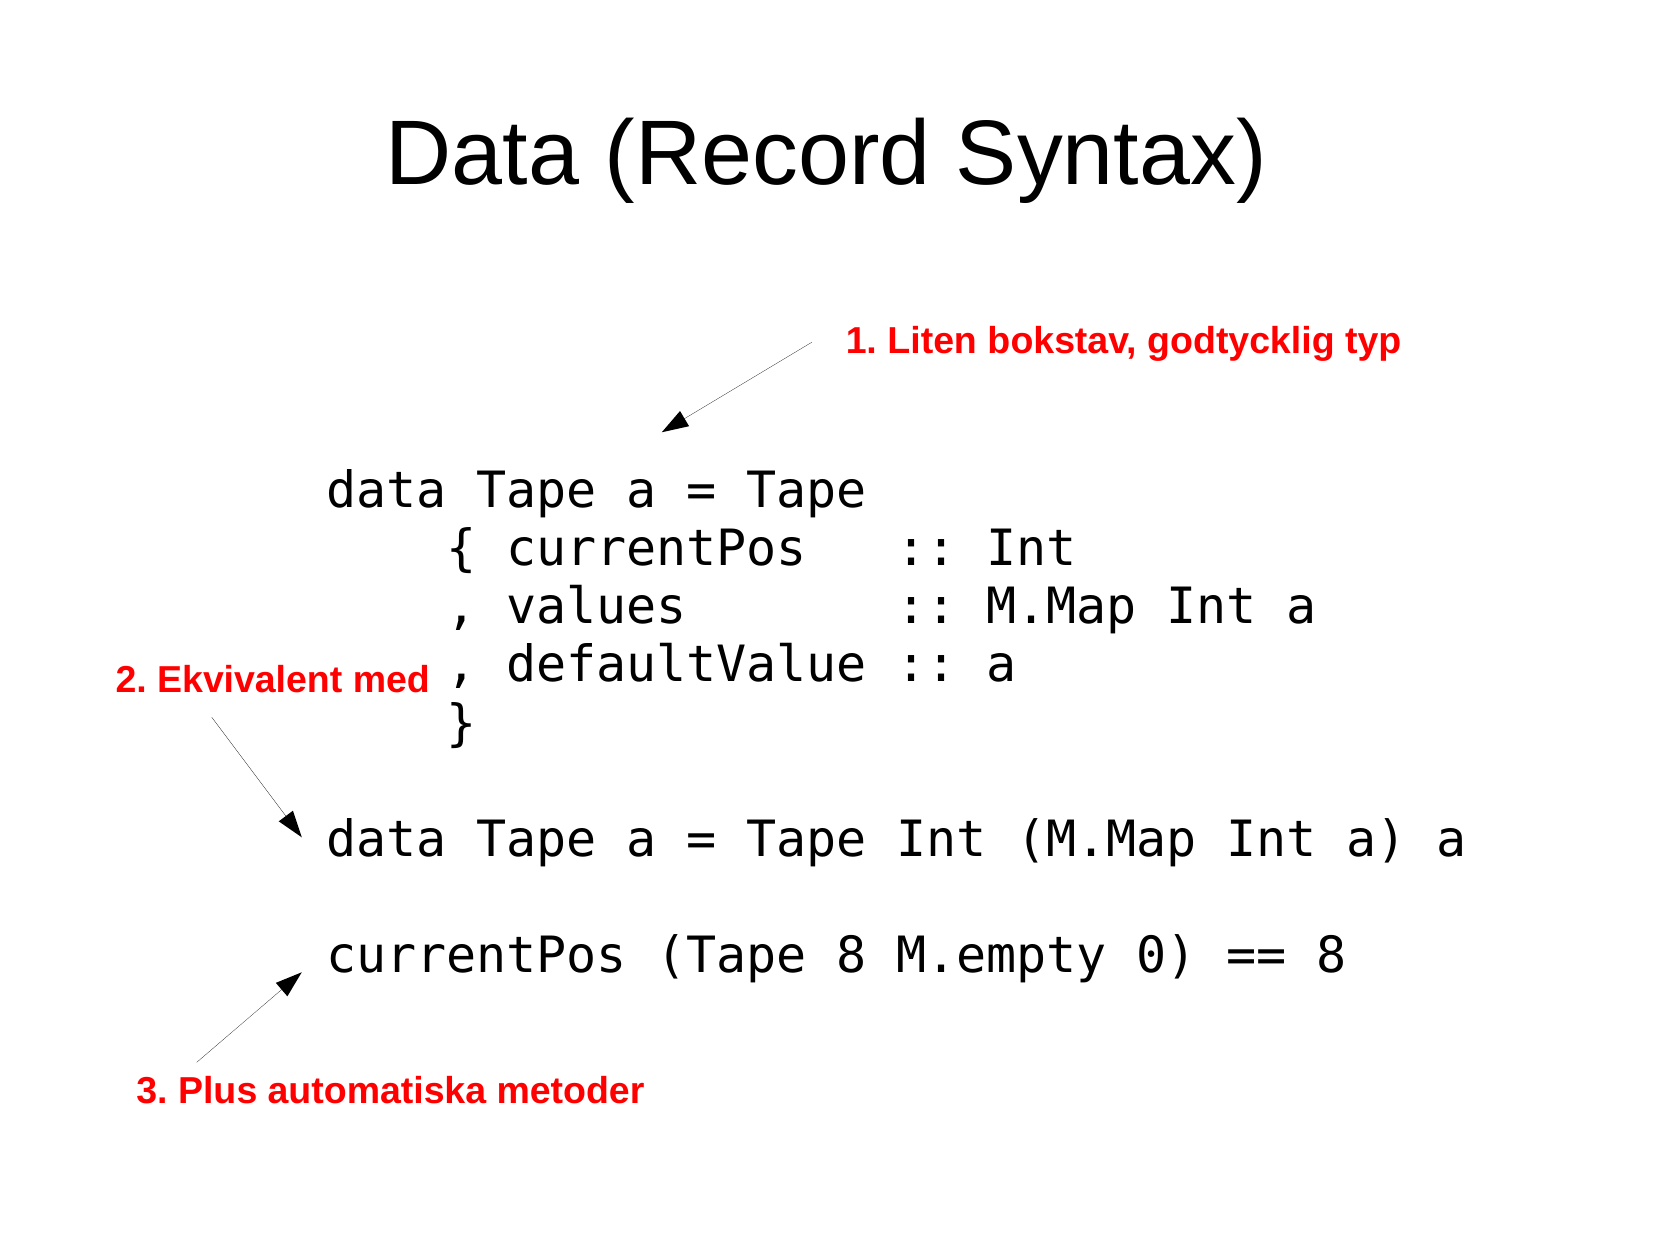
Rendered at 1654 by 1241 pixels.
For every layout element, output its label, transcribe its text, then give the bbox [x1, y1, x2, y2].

text_box 2. Ekvivalent med [100, 651, 446, 709]
text_box data Tape a = Tape { currentPos :: Int , values :: M.Map Int a , defaultValue :: a } data Tape a = Tape Int (M.Map Int a) a currentPos (Tape 8 M.empty 0) == 8 [311, 453, 1497, 993]
title Data (Record Syntax) [82, 49, 1571, 257]
text_box 1. Liten bokstav, godtycklig typ [831, 312, 1420, 370]
text_box 3. Plus automatiska metoder [121, 1062, 660, 1120]
